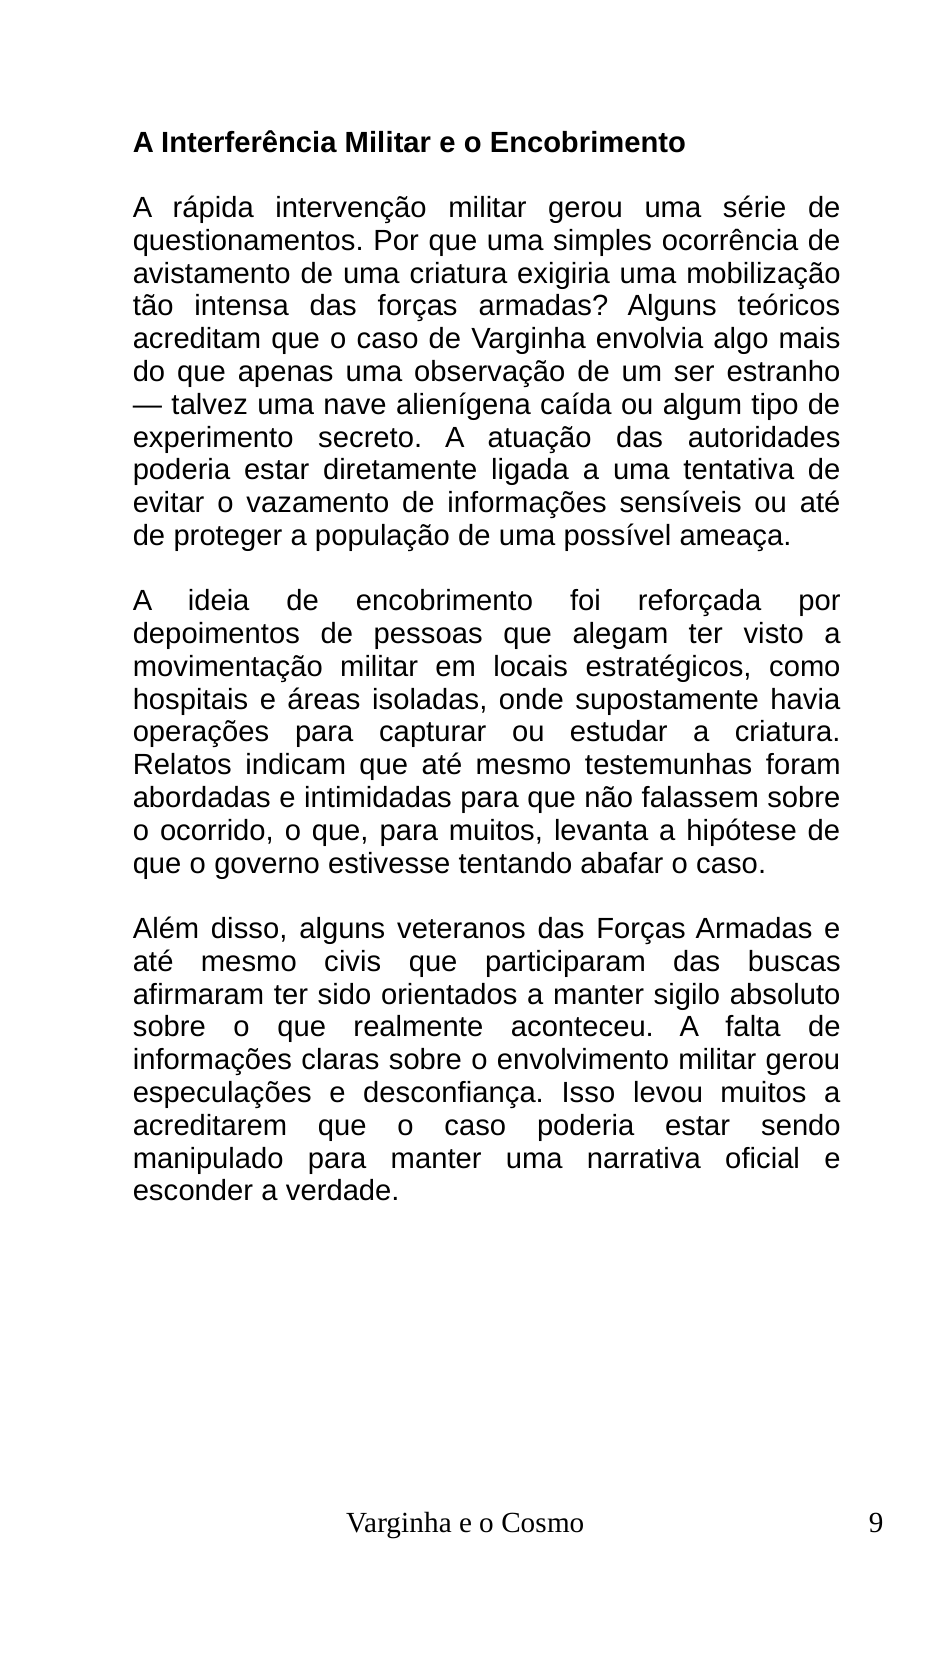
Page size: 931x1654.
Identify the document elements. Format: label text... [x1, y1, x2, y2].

text_box A Interferência Militar e o Encobrimento A rápida intervenção militar gerou uma série de questionamentos. Por que uma simples ocorrência de avistamento de uma criatura exigiria uma mobilização tão intensa das forças armadas? Alguns teóricos acreditam que o caso de Varginha envolvia algo mais do que apenas uma observação de um ser estranho — talvez uma nave alienígena caída ou algum tipo de experimento secreto. A atuação das autoridades poderia estar diretamente ligada a uma tentativa de evitar o vazamento de informações sensíveis ou até de proteger a população de uma possível ameaça. A ideia de encobrimento foi reforçada por depoimentos de pessoas que alegam ter visto a movimentação militar em locais estratégicos, como hospitais e áreas isoladas, onde supostamente havia operações para capturar ou estudar a criatura. Relatos indicam que até mesmo testemunhas foram abordadas e intimidadas para que não falassem sobre o ocorrido, o que, para muitos, levanta a hipótese de que o governo estivesse tentando abafar o caso. Além disso, alguns veteranos das Forças Armadas e até mesmo civis que participaram das buscas afirmaram ter sido orientados a manter sigilo absoluto sobre o que realmente aconteceu. A falta de informações claras sobre o envolvimento militar gerou especulações e desconfiança. Isso levou muitos a acreditarem que o caso poderia estar sendo manipulado para manter uma narrativa oficial e esconder a verdade. [118, 118, 857, 1215]
